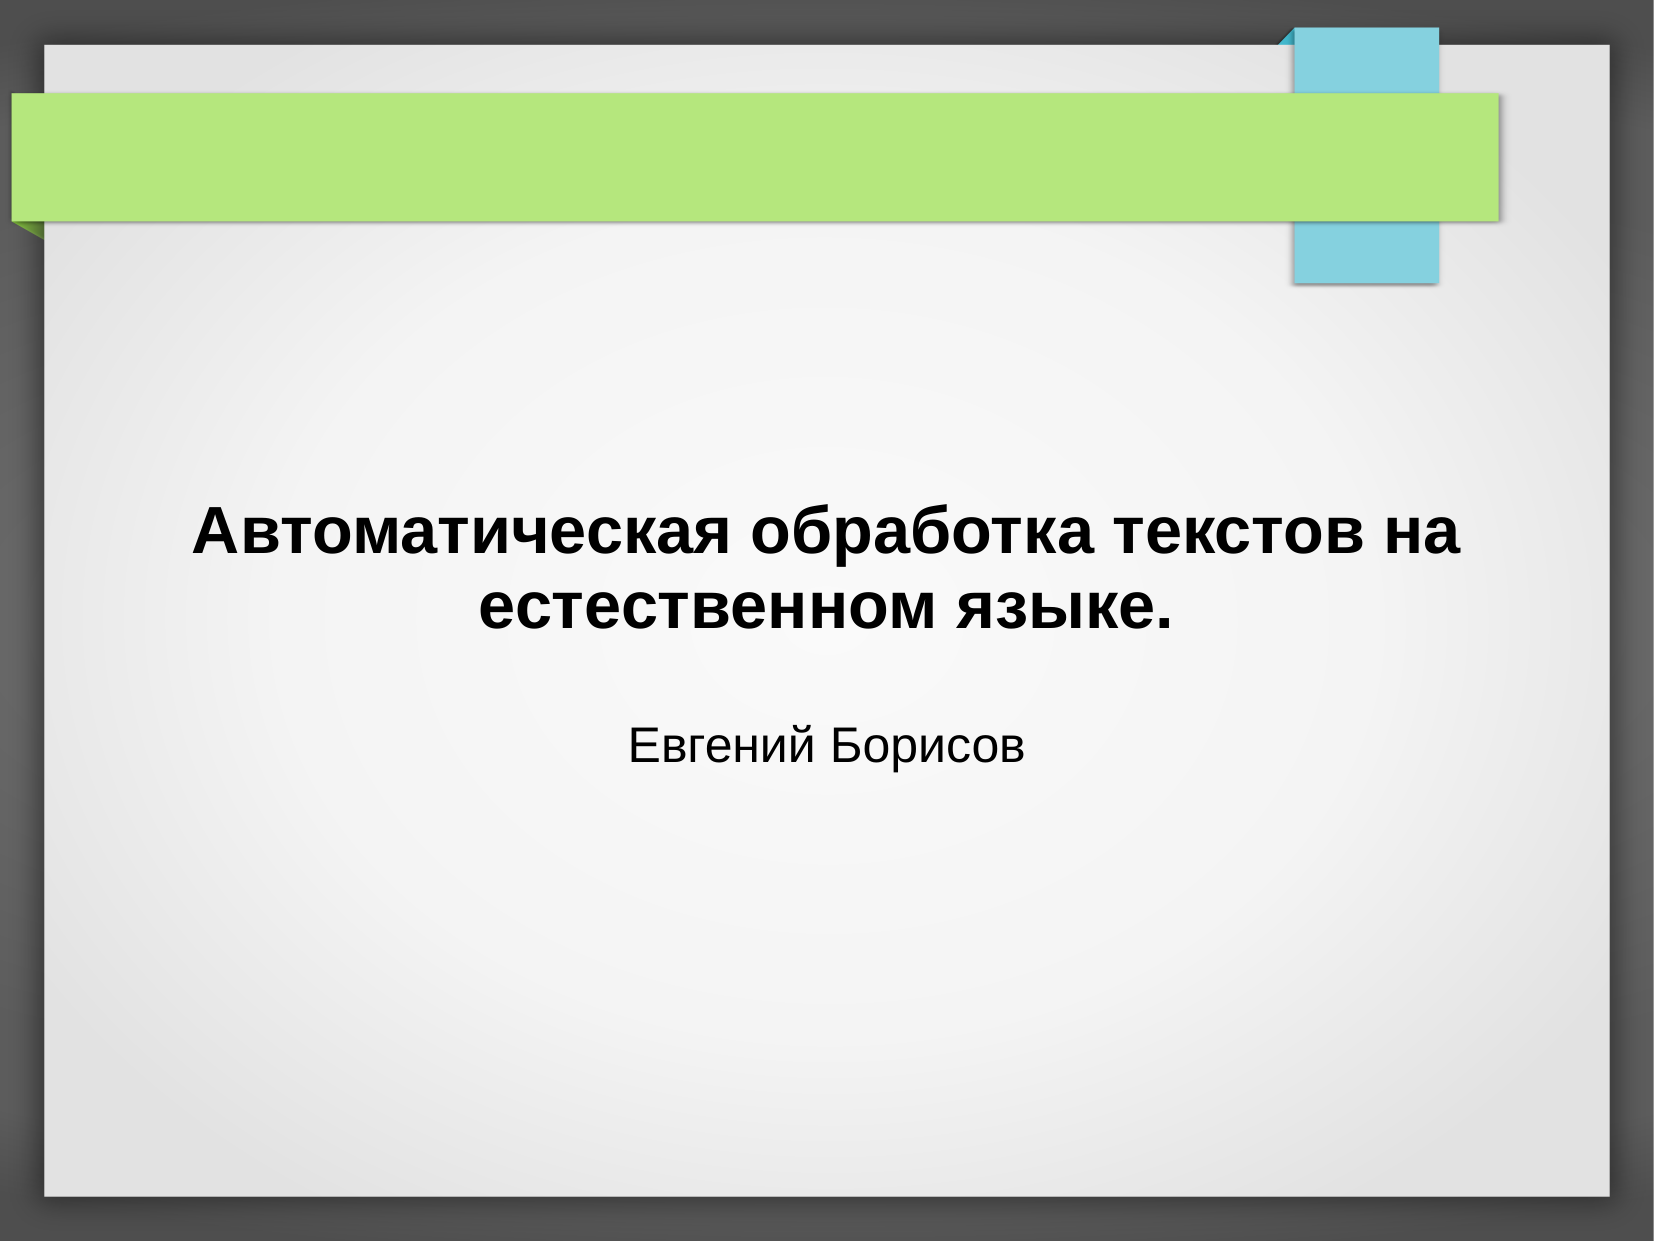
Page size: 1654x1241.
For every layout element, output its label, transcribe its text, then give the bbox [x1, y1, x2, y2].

picture [0, 0, 1654, 1241]
subtitle Автоматическая обработка текстов на естественном языке. Евгений Борисов [82, 290, 1571, 1010]
